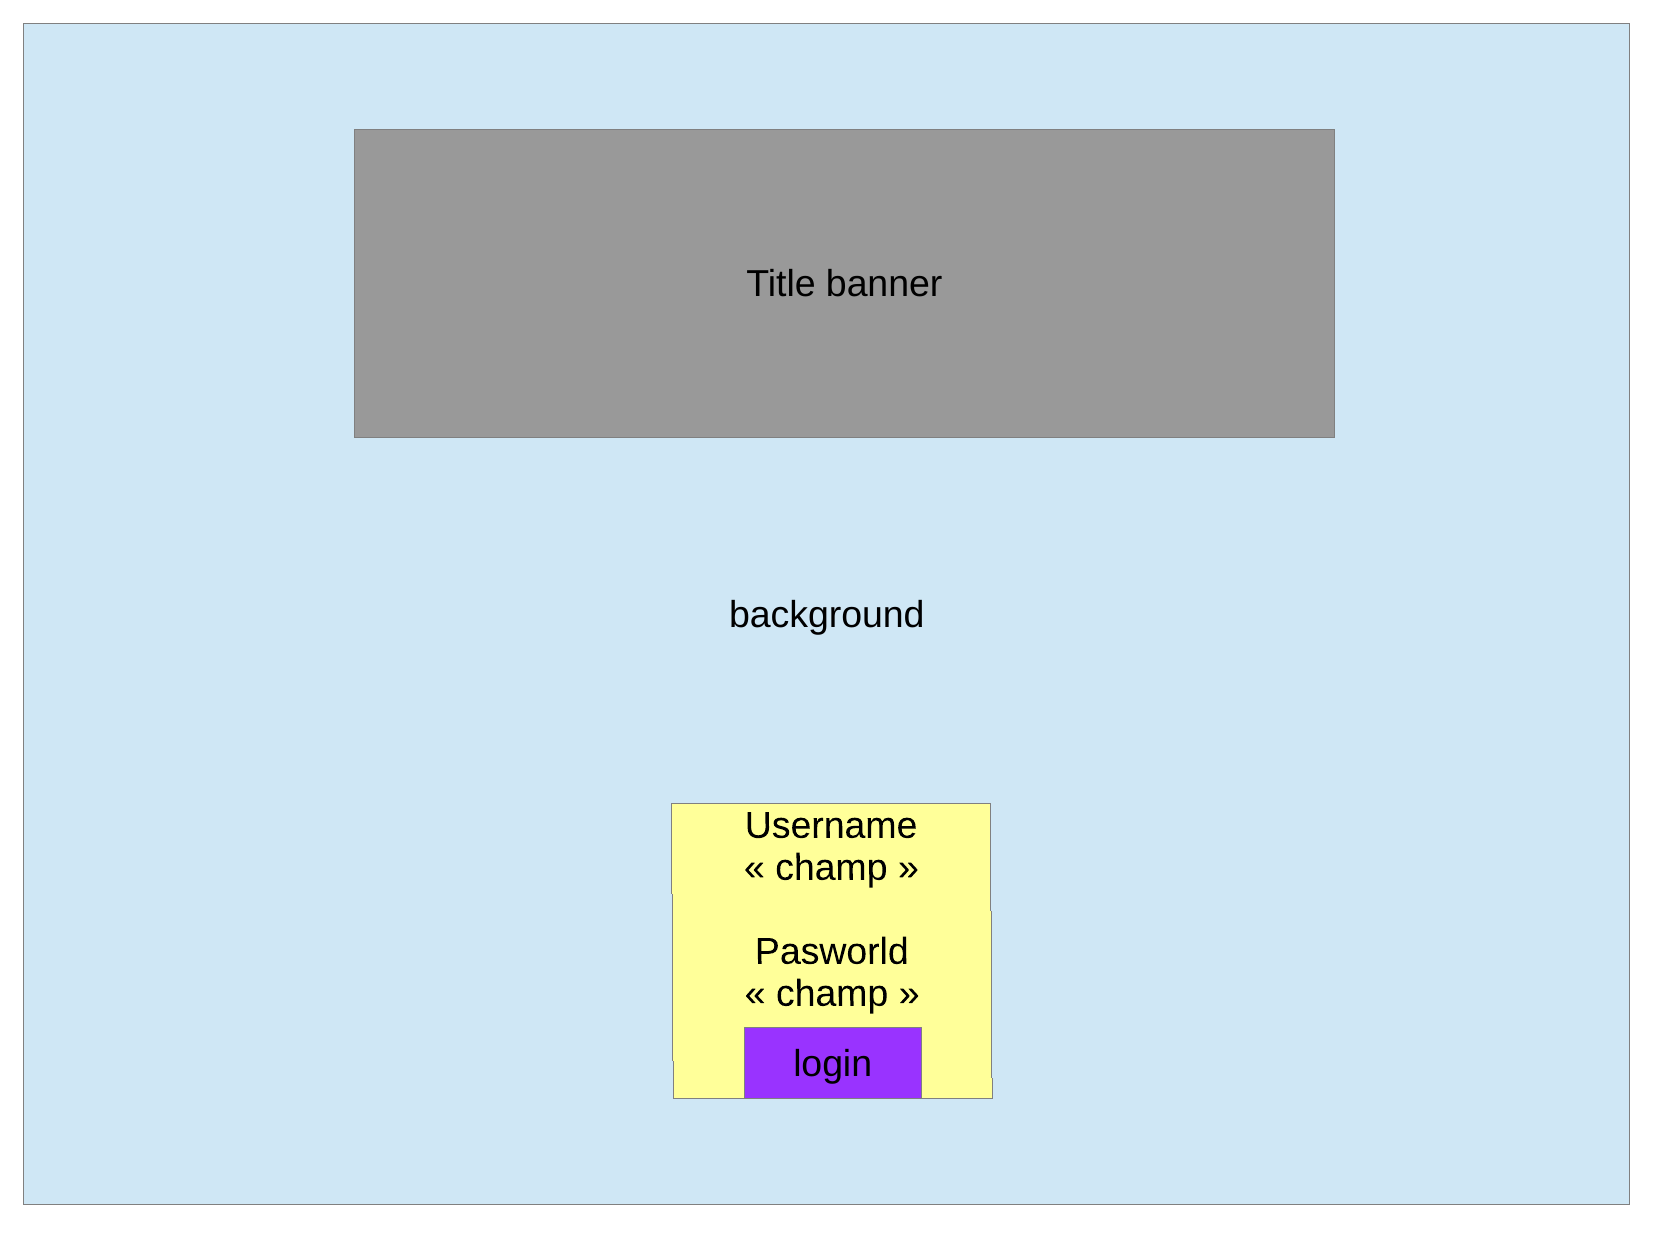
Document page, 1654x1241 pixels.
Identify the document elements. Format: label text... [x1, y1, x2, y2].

text_box Username « champ » Pasworld « champ » [671, 803, 993, 1099]
text_box Title banner [354, 129, 1335, 438]
text_box background [23, 23, 1630, 1205]
text_box login [744, 1027, 922, 1099]
